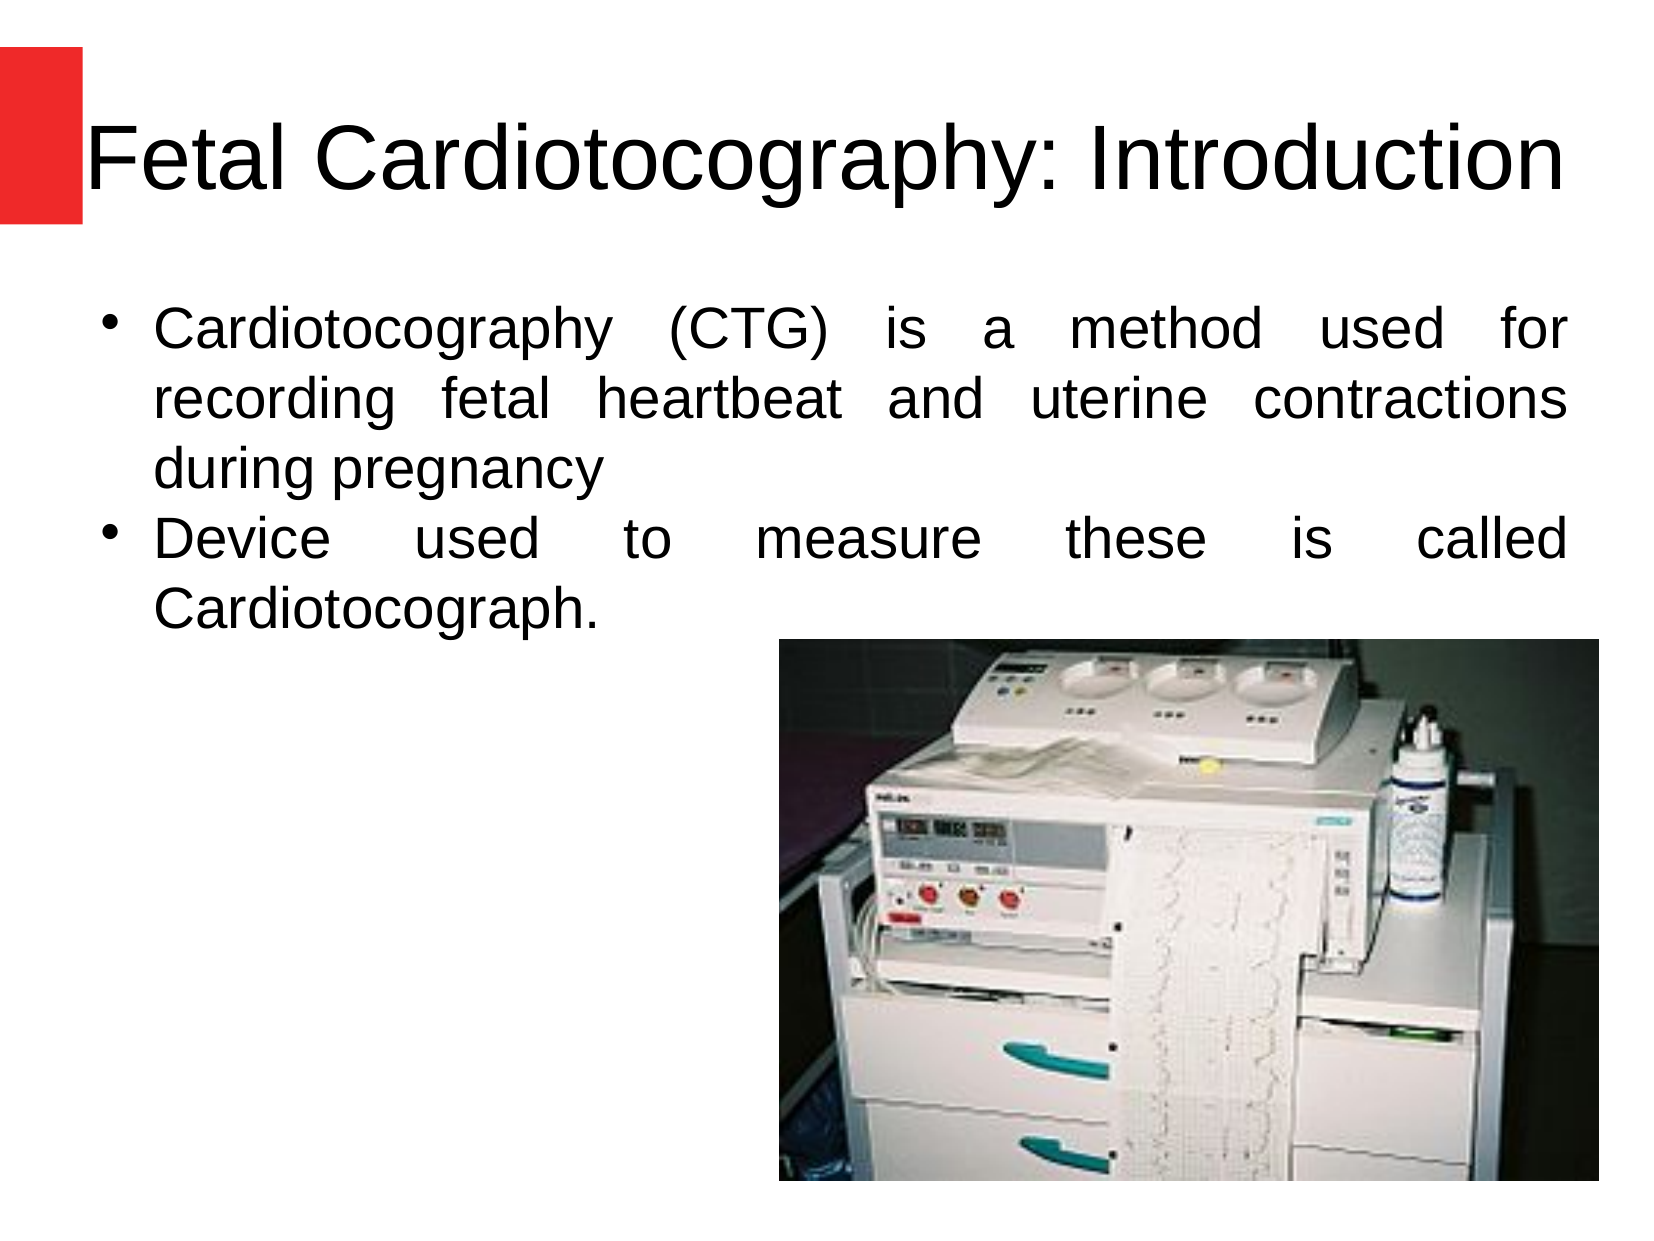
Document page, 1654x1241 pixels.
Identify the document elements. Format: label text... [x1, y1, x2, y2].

picture [779, 639, 1599, 1181]
text_box Cardiotocography (CTG) is a method used for recording fetal heartbeat and uterine contractions during pregnancy Device used to measure these is called Cardiotocograph. [82, 290, 1571, 1010]
text_box Fetal Cardiotocography: Introduction [82, 49, 1571, 257]
